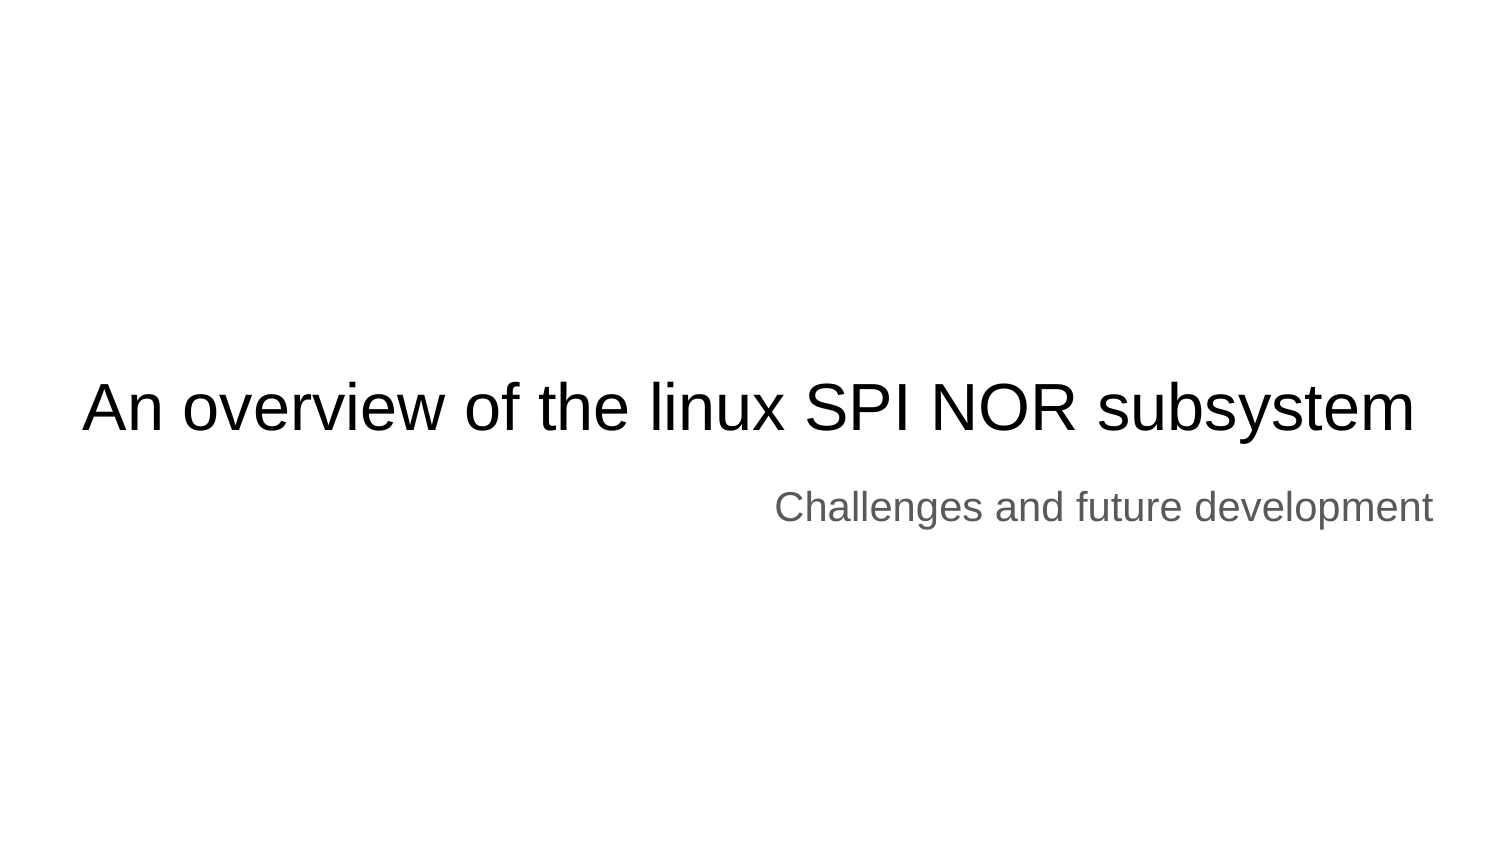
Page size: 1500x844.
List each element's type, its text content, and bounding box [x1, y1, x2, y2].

title An overview of the linux SPI NOR subsystem [51, 122, 1449, 459]
subtitle Challenges and future development [51, 464, 1449, 595]
